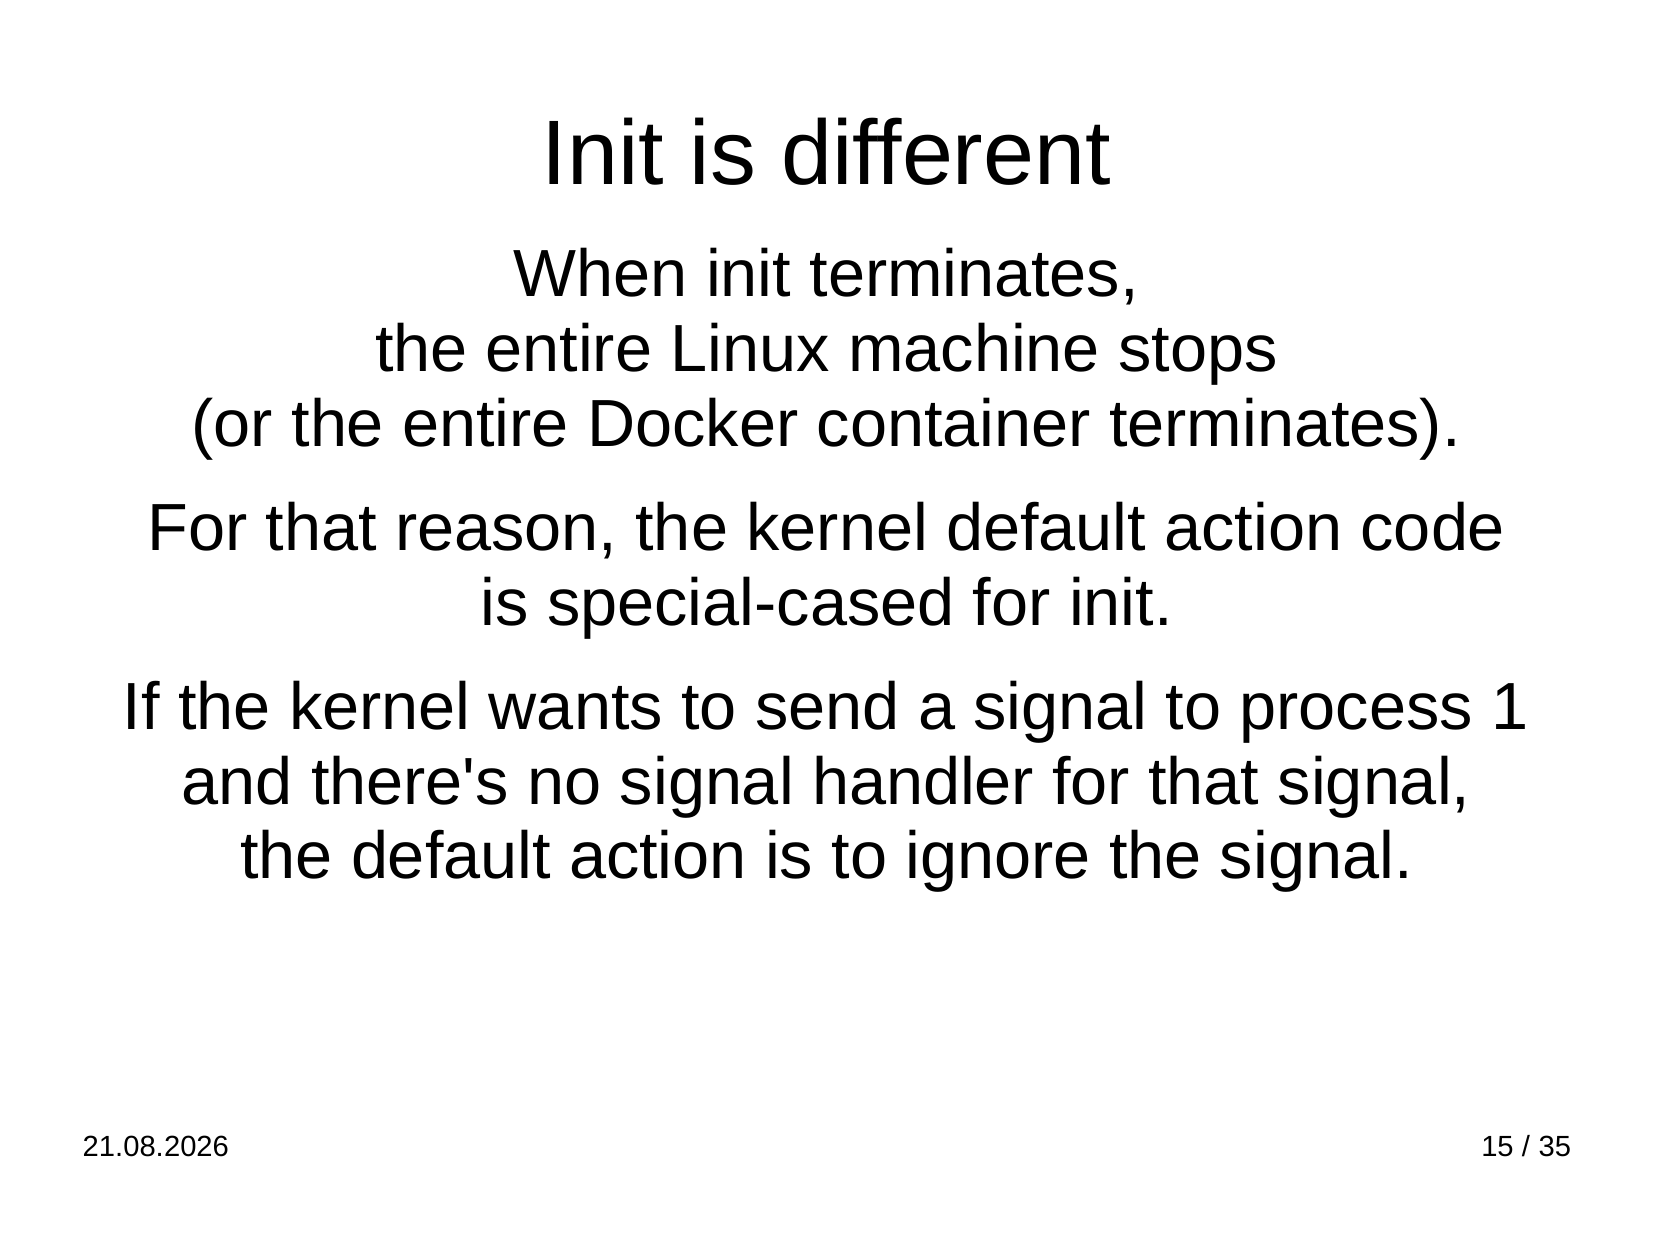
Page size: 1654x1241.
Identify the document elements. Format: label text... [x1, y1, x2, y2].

title Init is different [82, 49, 1571, 236]
list When init terminates, the entire Linux machine stops (or the entire Docker container terminates). For that reason, the kernel default action code is special-cased for init. If the kernel wants to send a signal to process 1 and there's no signal handler for that signal, the default action is to ignore the signal. [82, 236, 1571, 1010]
